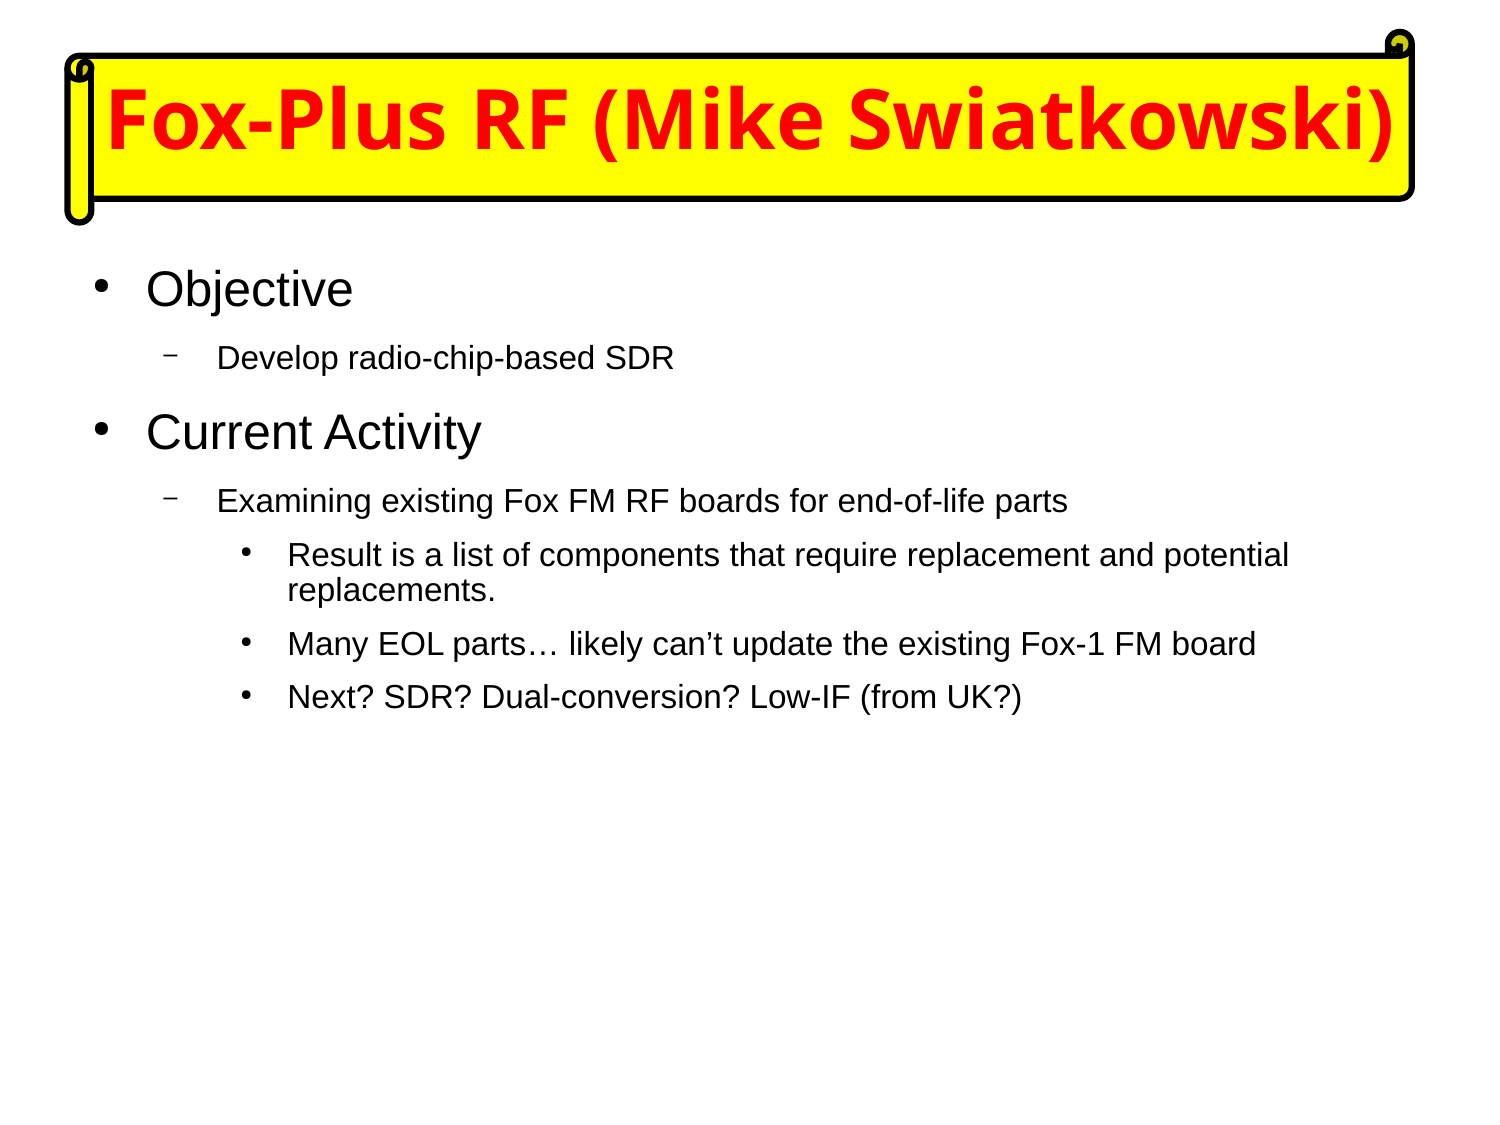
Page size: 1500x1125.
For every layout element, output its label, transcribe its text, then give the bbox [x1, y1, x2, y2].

text_box [72, 31, 1412, 58]
list Objective Develop radio-chip-based SDR Current Activity Examining existing Fox FM RF boards for end-of-life parts Result is a list of components that require replacement and potential replacements. Many EOL parts… likely can’t update the existing Fox-1 FM board Next? SDR? Dual-conversion? Low-IF (from UK?) [75, 263, 1425, 916]
text_box [67, 174, 1412, 223]
text_box Fox-Plus RF (Mike Swiatkowski) [0, 58, 1500, 174]
